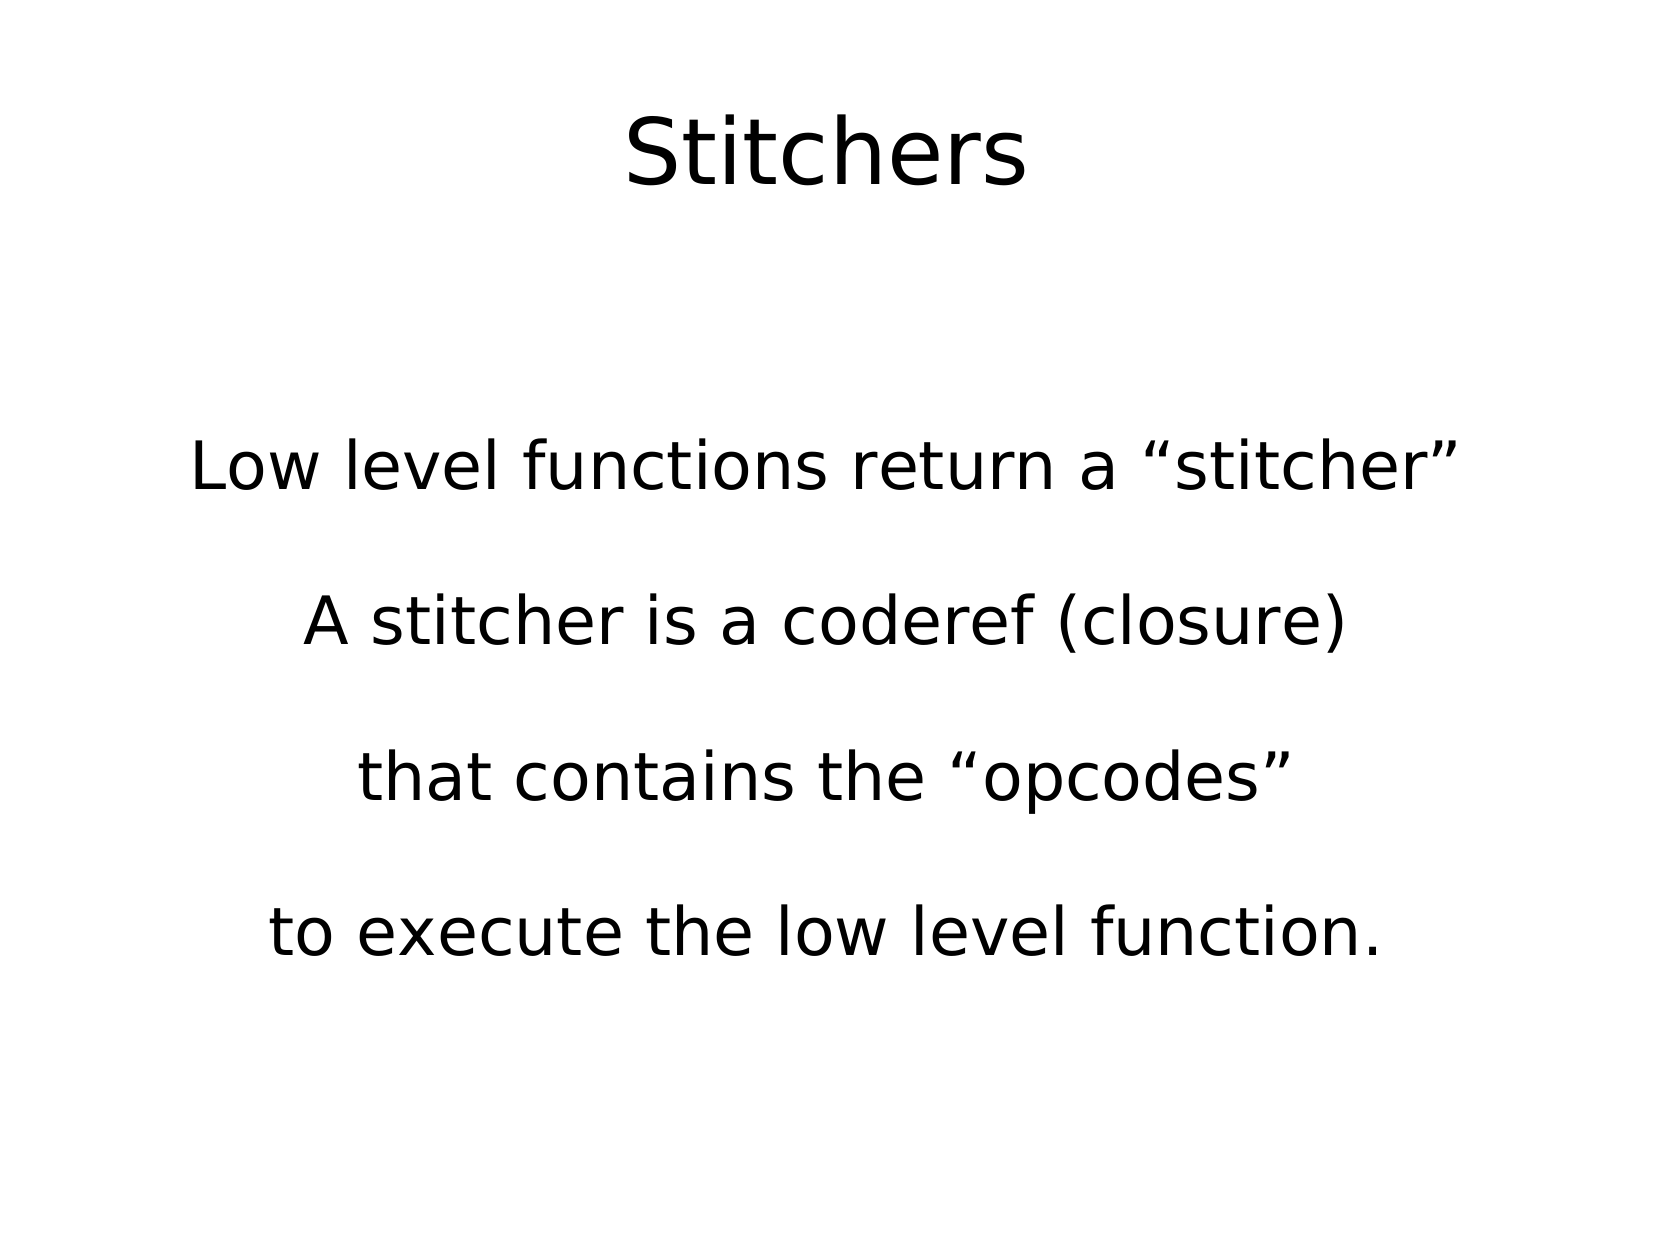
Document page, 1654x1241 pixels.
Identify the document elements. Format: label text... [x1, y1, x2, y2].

subtitle Low level functions return a “stitcher” A stitcher is a coderef (closure) that contains the “opcodes” to execute the low level function. [82, 290, 1571, 1109]
title Stitchers [82, 49, 1571, 257]
